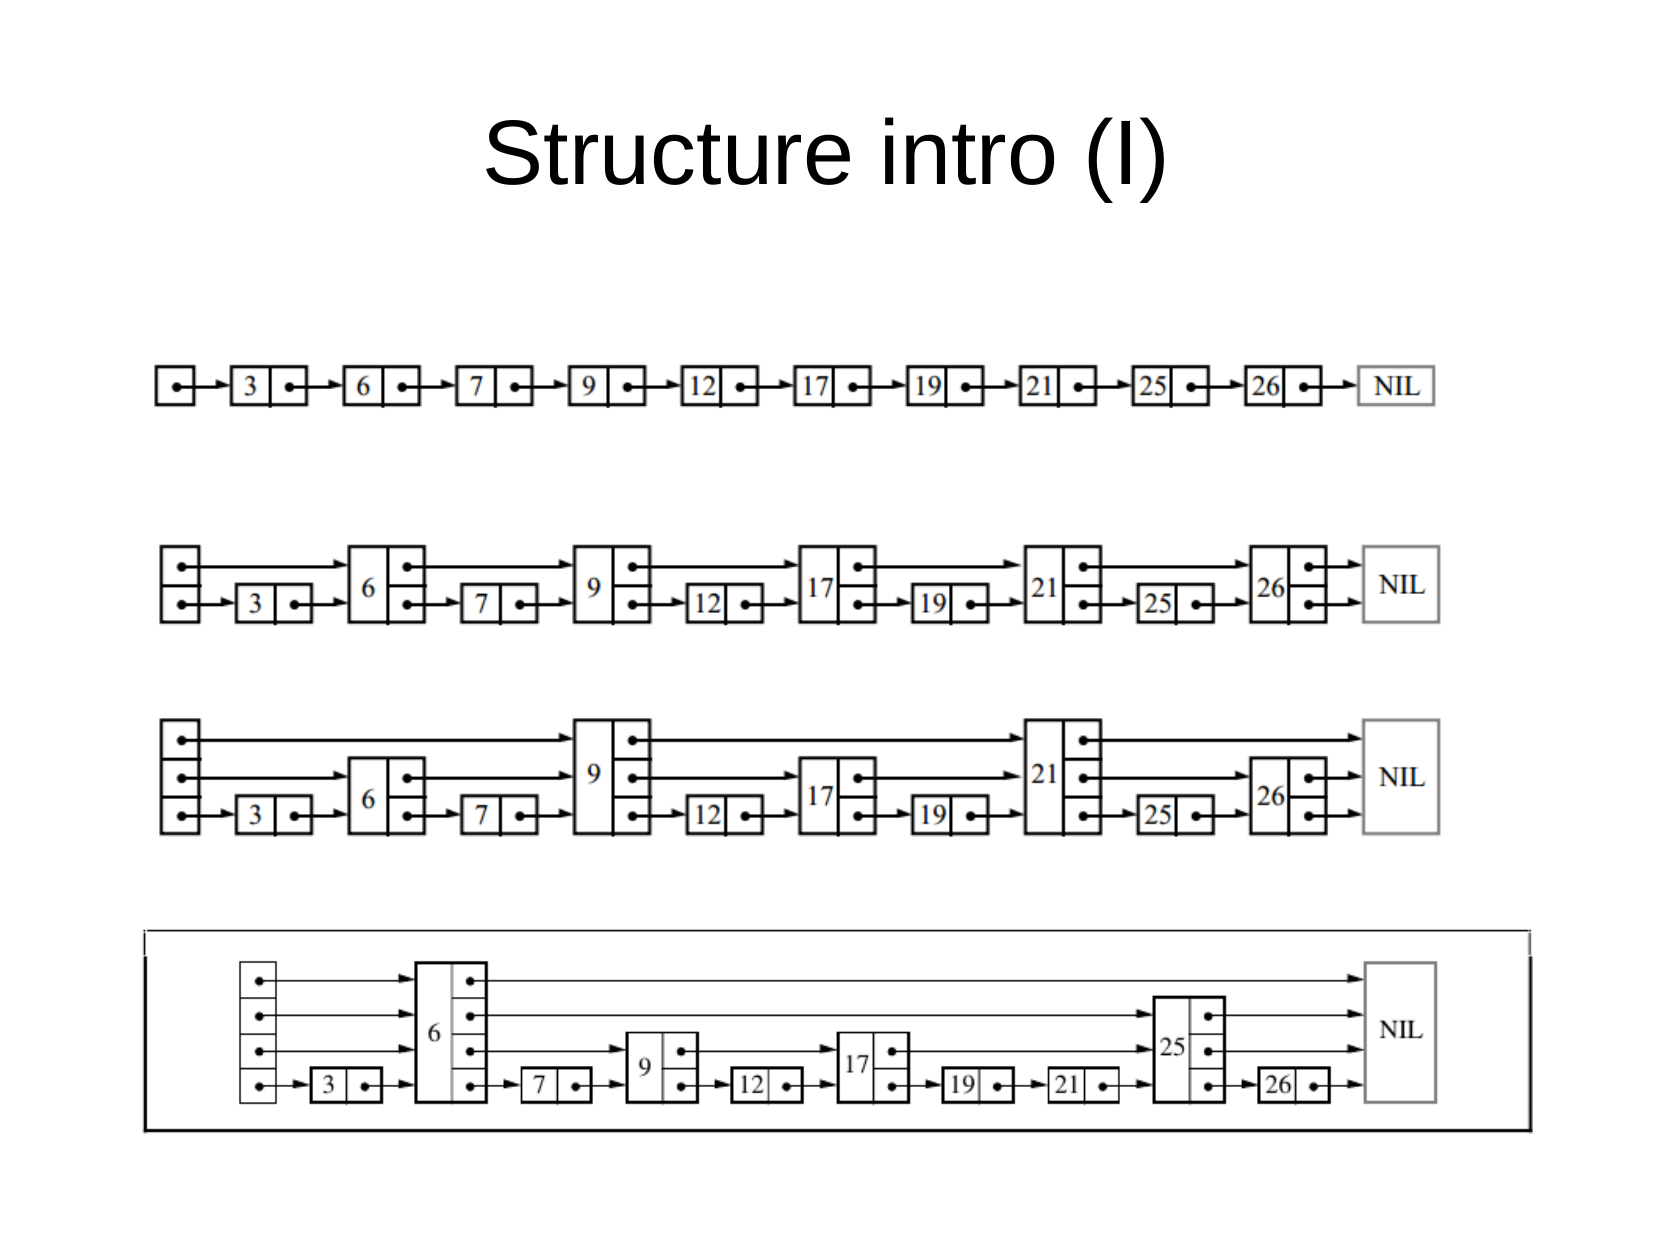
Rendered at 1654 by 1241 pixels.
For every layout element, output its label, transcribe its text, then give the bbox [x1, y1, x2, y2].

title Structure intro (I) [82, 49, 1571, 257]
picture [136, 340, 1456, 427]
picture [141, 706, 1461, 851]
picture [141, 927, 1536, 1134]
picture [141, 531, 1461, 638]
